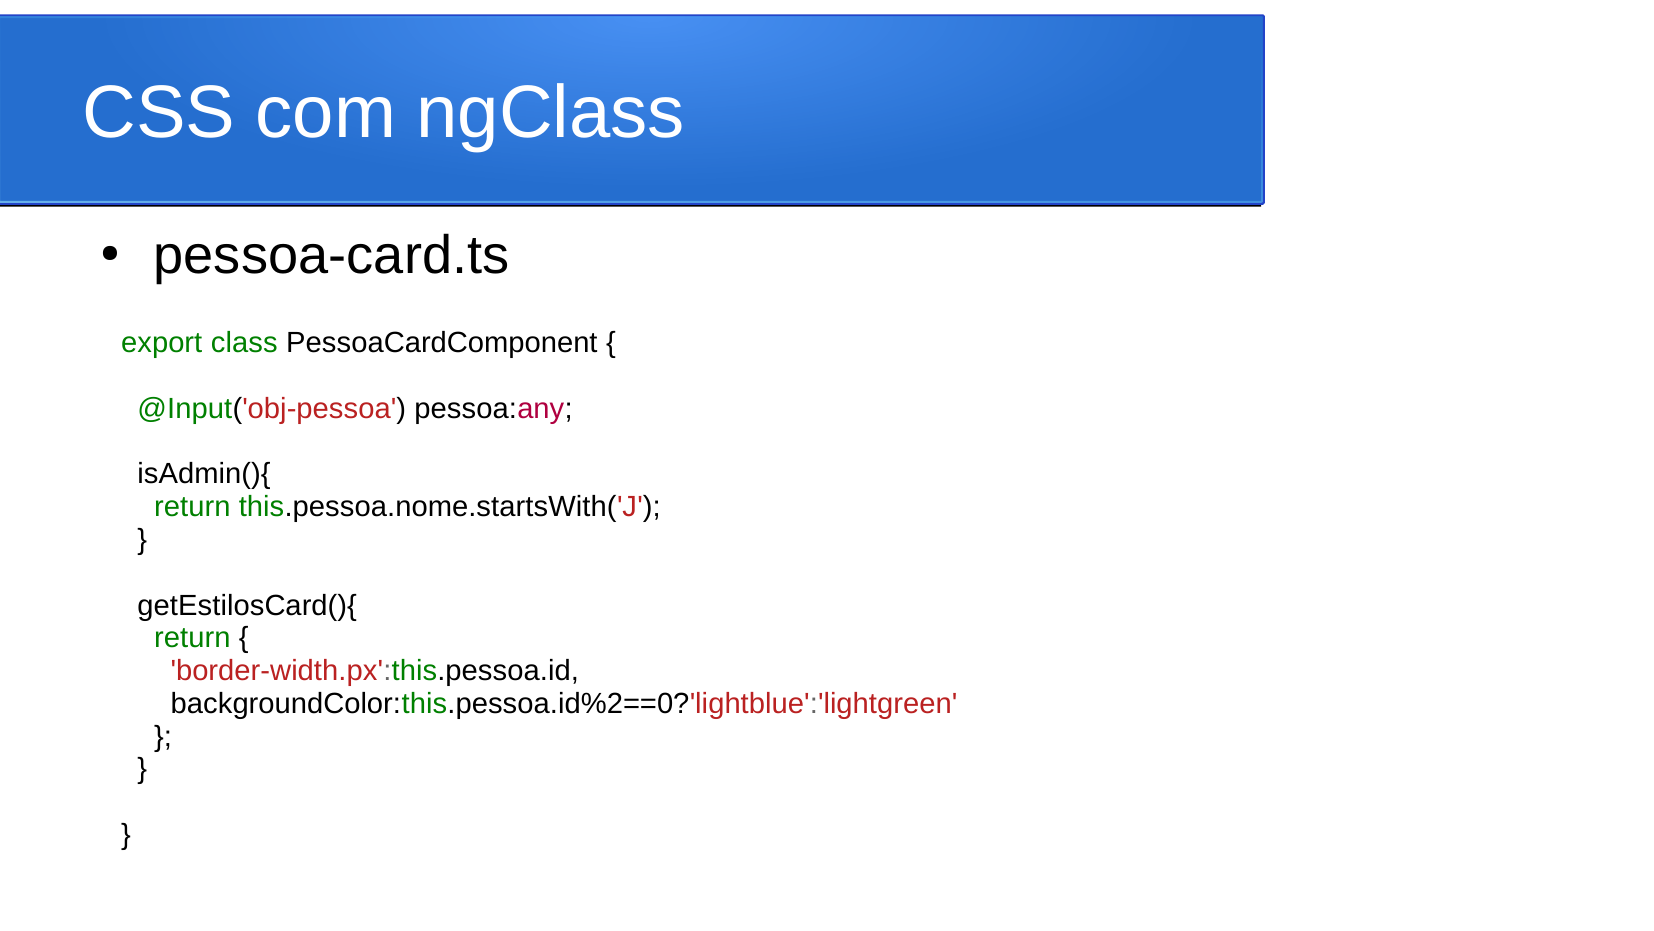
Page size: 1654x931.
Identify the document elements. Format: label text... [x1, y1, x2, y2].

text_box export class PessoaCardComponent { @Input('obj-pessoa') pessoa:any; isAdmin(){ return this.pessoa.nome.startsWith('J'); } getEstilosCard(){ return { 'border-width.px':this.pessoa.id, backgroundColor:this.pessoa.id%2==0?'lightblue':'lightgreen' }; } } [106, 318, 1536, 891]
title CSS com ngClass [82, 35, 1235, 189]
list pessoa-card.ts [82, 224, 1571, 764]
